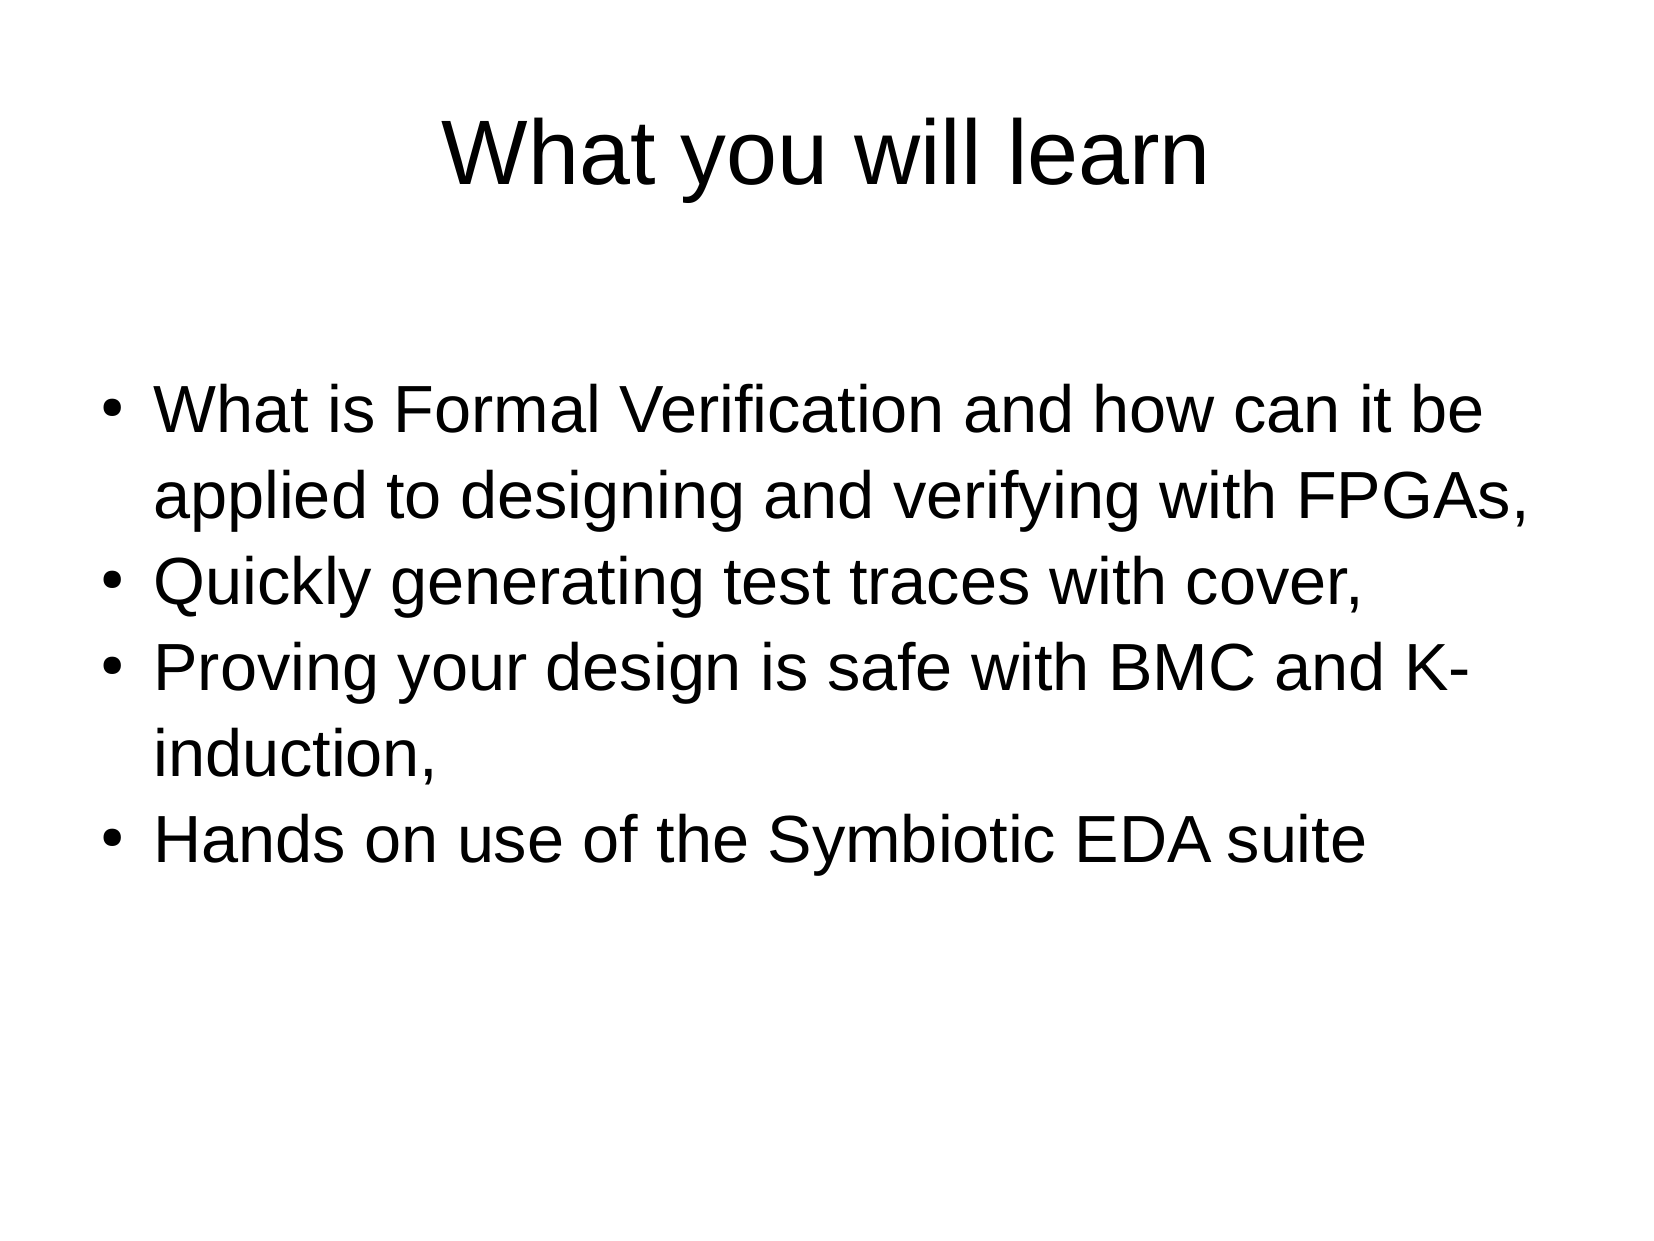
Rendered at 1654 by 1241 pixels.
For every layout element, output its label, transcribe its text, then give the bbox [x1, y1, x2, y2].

list What is Formal Verification and how can it be applied to designing and verifying with FPGAs, Quickly generating test traces with cover, Proving your design is safe with BMC and K-induction, Hands on use of the Symbiotic EDA suite [82, 361, 1571, 1081]
title What you will learn [82, 49, 1571, 257]
